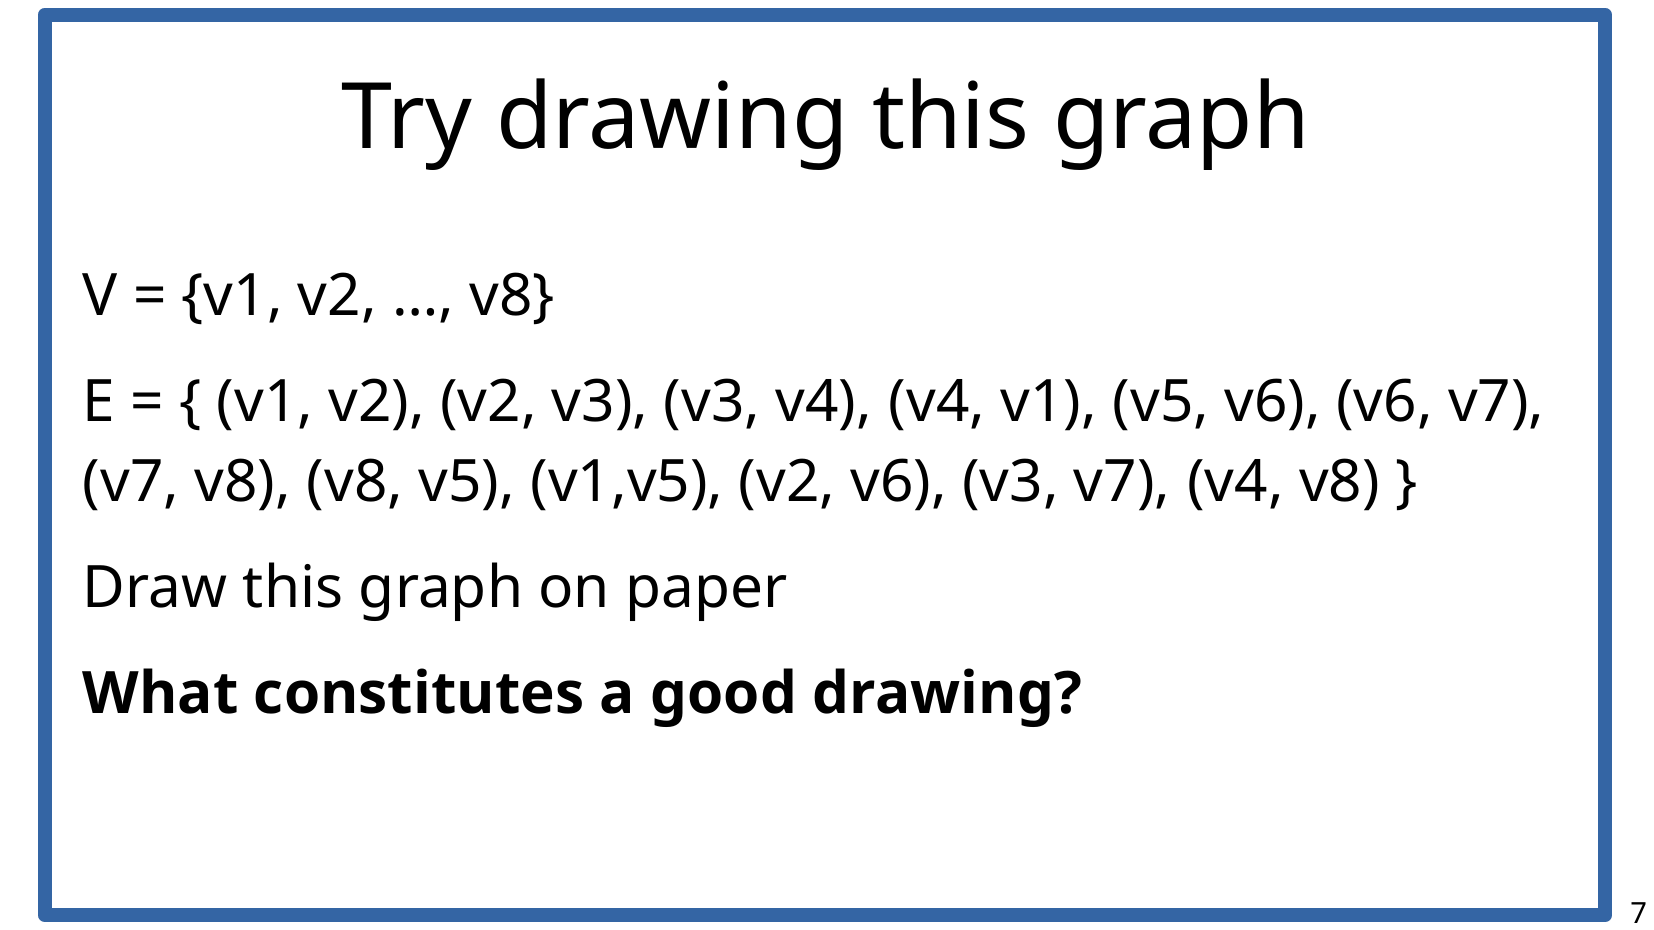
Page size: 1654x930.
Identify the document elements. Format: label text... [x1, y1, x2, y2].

title Try drawing this graph [82, 22, 1571, 225]
title Try drawing this graph [82, 1, 1571, 8]
list V = {v1, v2, …, v8} E = { (v1, v2), (v2, v3), (v3, v4), (v4, v1), (v5, v6), (v6, v7), (v7, v8), (v8, v5), (v1,v5), (v2, v6), (v3, v7), (v4, v8) } Draw this graph on paper What constitutes a good drawing? [82, 252, 1571, 793]
